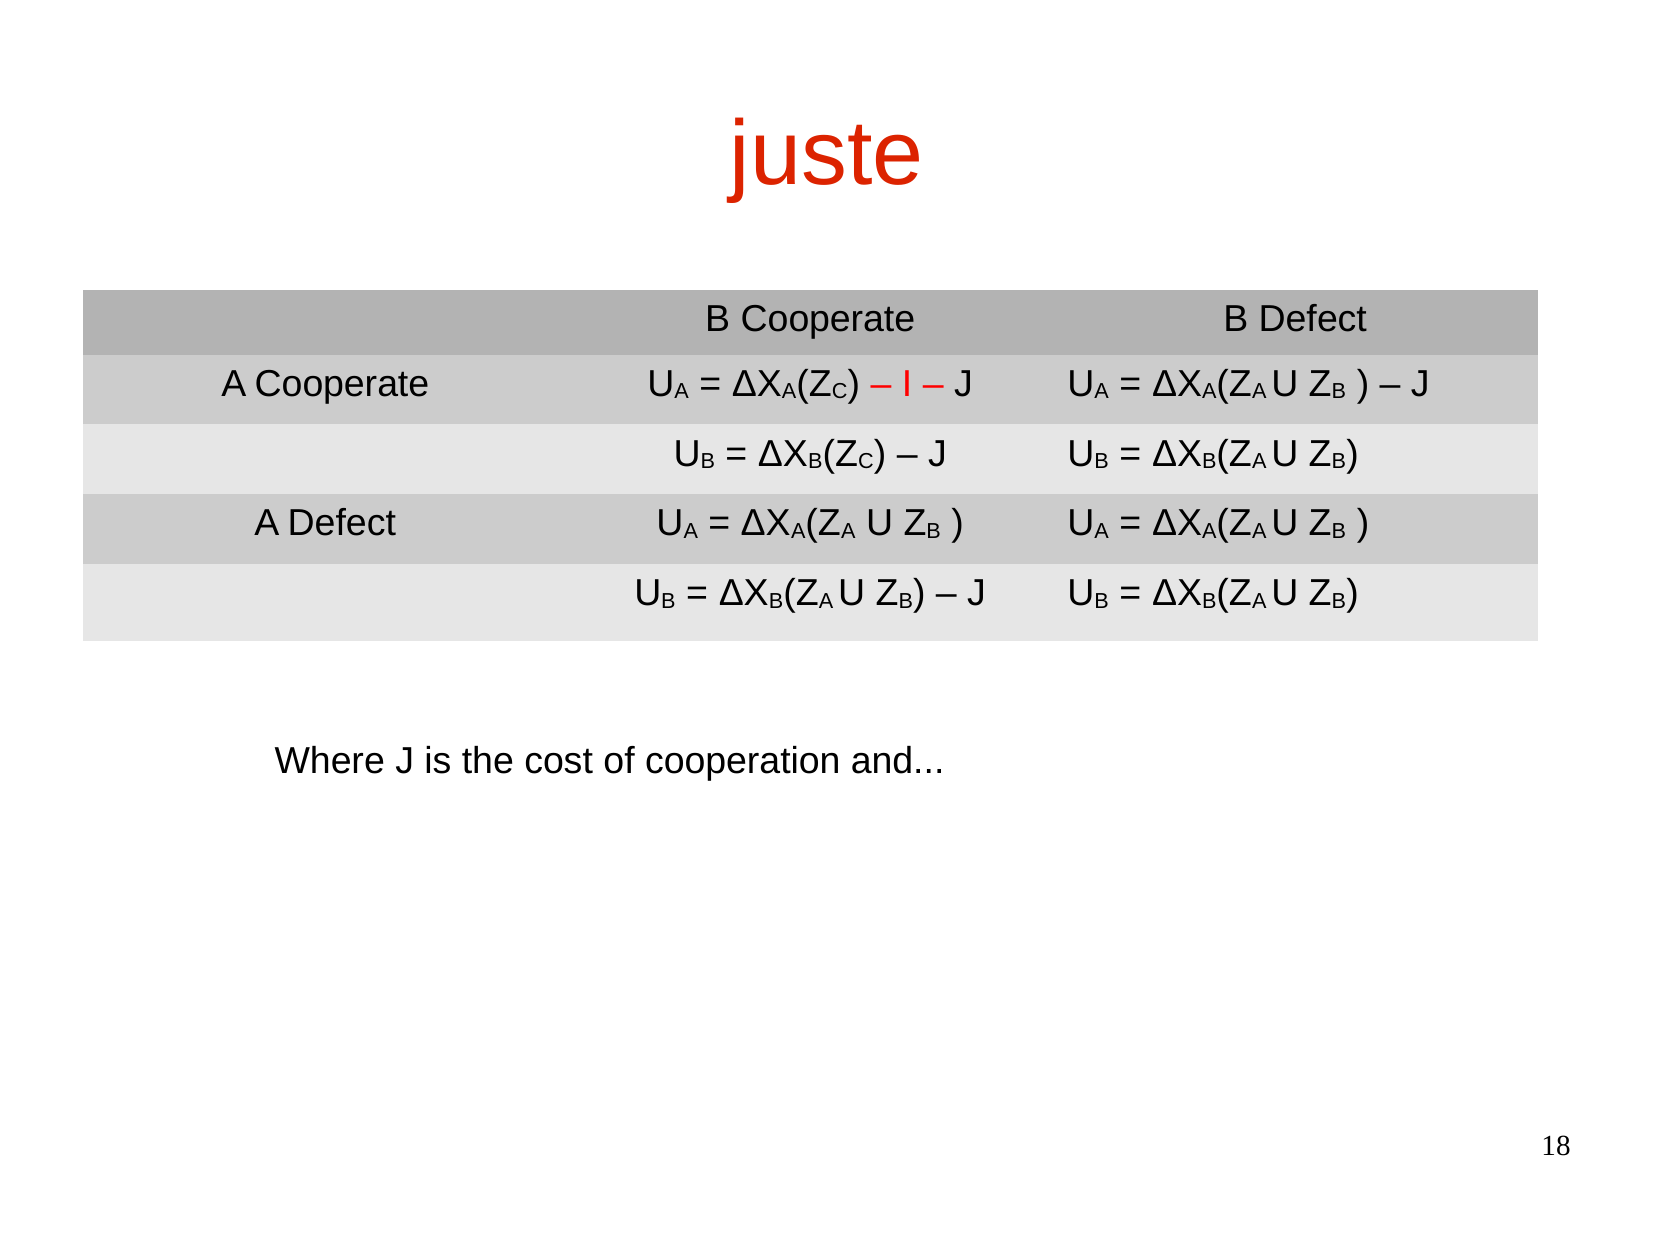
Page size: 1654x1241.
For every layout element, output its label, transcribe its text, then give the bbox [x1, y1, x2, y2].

table_cell A Cooperate [83, 355, 568, 424]
title juste [82, 49, 1571, 257]
table_cell UA = ΔXA(ZA U ZB ) [568, 494, 1053, 564]
table_cell [83, 424, 568, 494]
table_cell UA = ΔXA(ZA U ZB ) [1053, 494, 1538, 564]
table_cell UA = ΔXA(ZA U ZB ) – J [1053, 355, 1538, 424]
table_cell A Defect [83, 494, 568, 564]
text_box Where J is the cost of cooperation and... [259, 732, 961, 790]
table_cell UB = ΔXB(ZA U ZB) – J [568, 564, 1053, 641]
table_header [83, 290, 568, 355]
table_cell UB = ΔXB(ZA U ZB) [1053, 424, 1538, 494]
table_cell UA = ΔXA(ZC) – I – J [568, 355, 1053, 424]
table_cell UB = ΔXB(ZC) – J [568, 424, 1053, 494]
table_cell [83, 564, 568, 641]
table_cell UB = ΔXB(ZA U ZB) [1053, 564, 1538, 641]
table_header B Defect [1053, 290, 1538, 355]
table_header B Cooperate [568, 290, 1053, 355]
